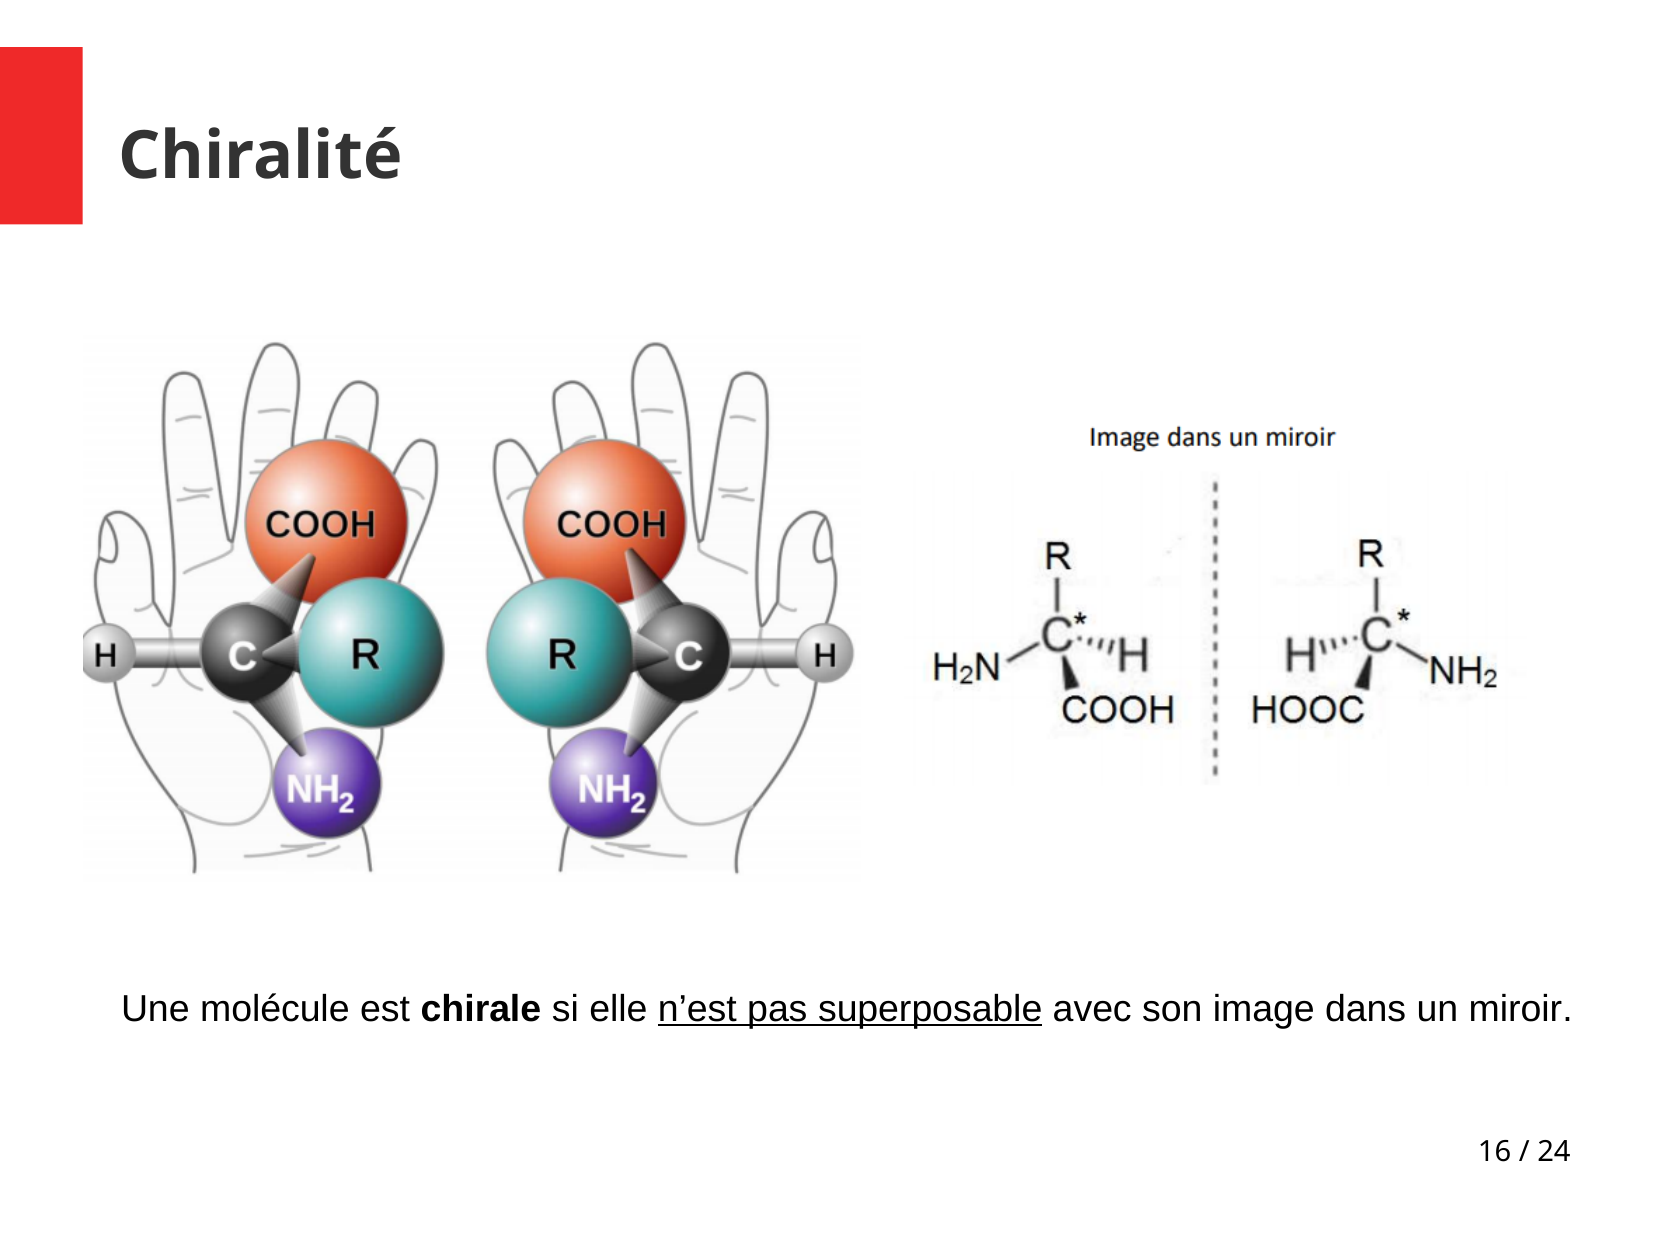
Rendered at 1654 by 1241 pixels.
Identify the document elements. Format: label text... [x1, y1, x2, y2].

picture [891, 408, 1536, 815]
text_box Une molécule est chirale si elle n’est pas superposable avec son image dans un miroir. [106, 980, 1619, 1122]
title Chiralité [118, 49, 1571, 257]
picture [83, 295, 863, 911]
